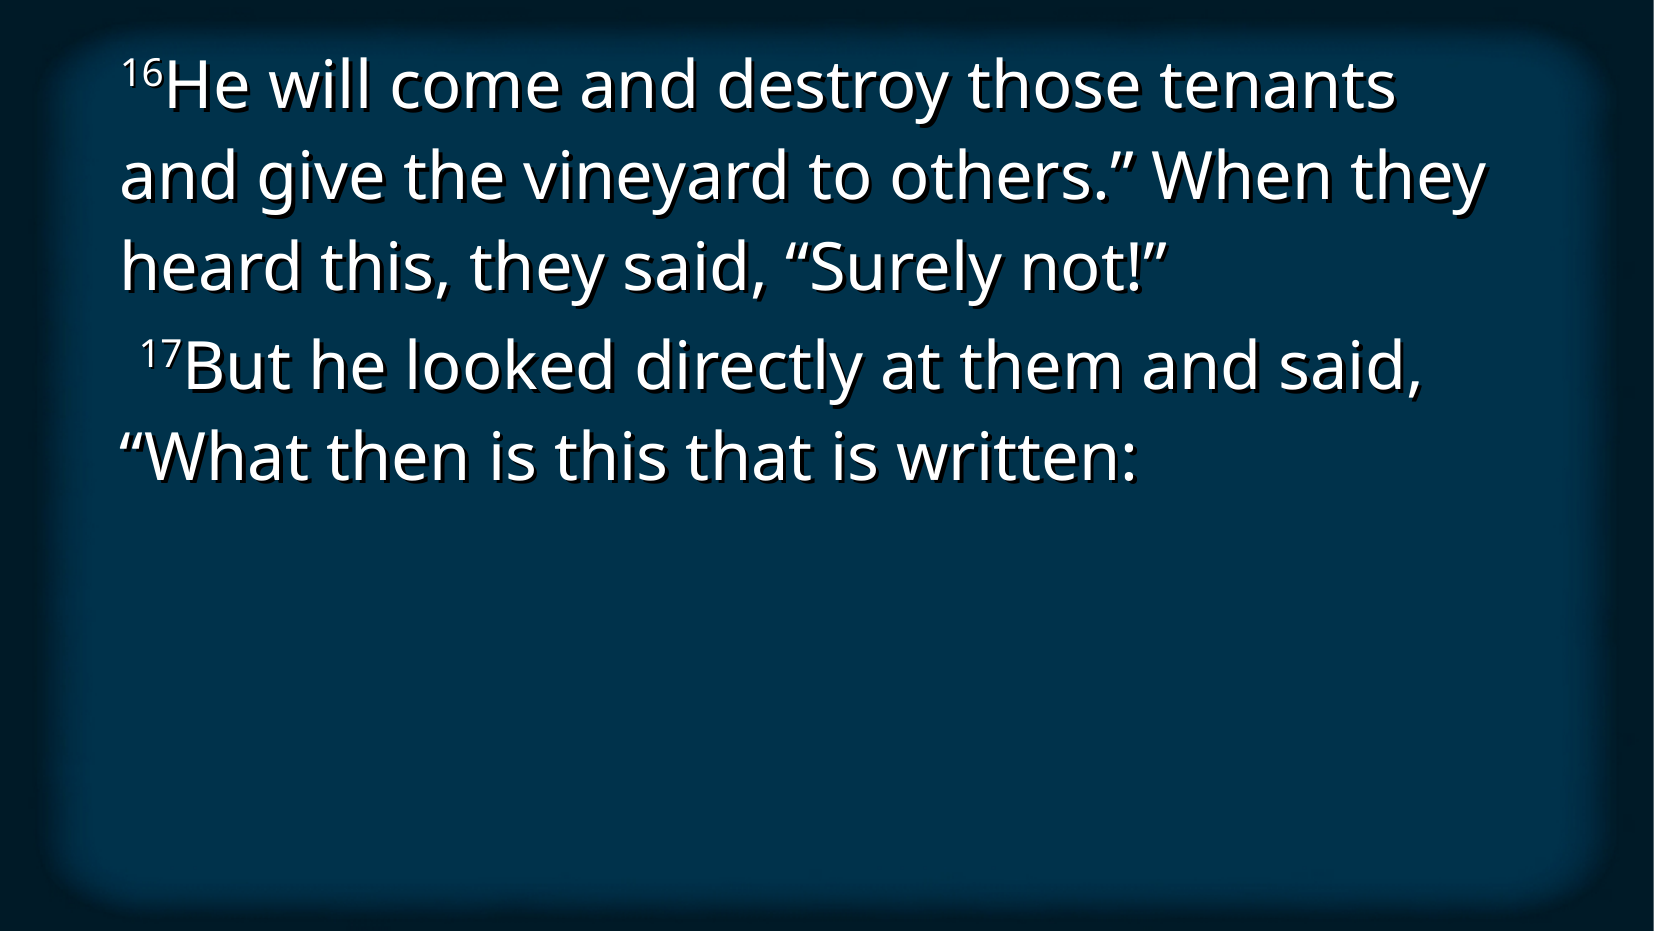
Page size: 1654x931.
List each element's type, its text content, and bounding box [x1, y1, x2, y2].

text_box 16He will come and destroy those tenants and give the vineyard to others.” When they heard this, they said, “Surely not!” 17But he looked directly at them and said, “What then is this that is written: [105, 30, 1546, 497]
picture [0, 0, 1654, 931]
